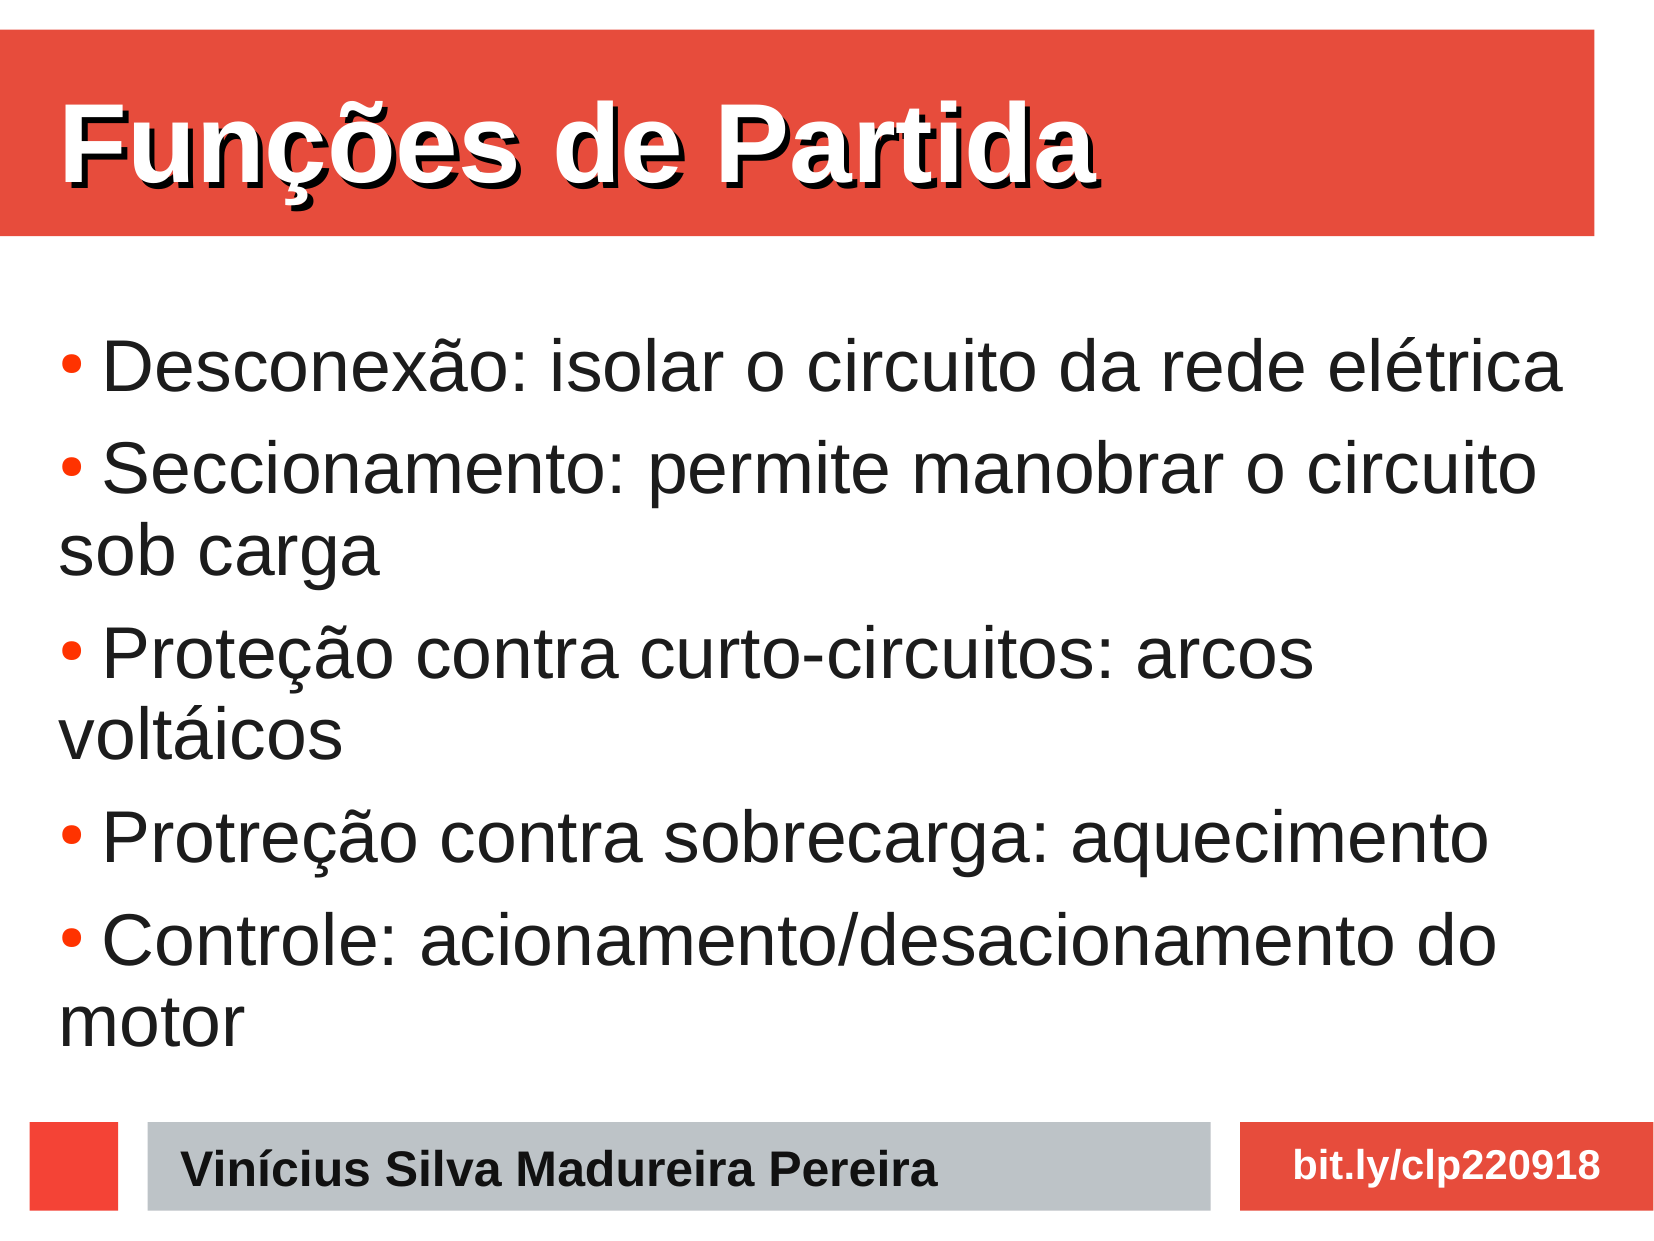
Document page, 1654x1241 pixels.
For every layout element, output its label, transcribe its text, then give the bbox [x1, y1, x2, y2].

title Funções de Partida [59, 59, 1595, 207]
text_box bit.ly/clp220918 [1228, 1133, 1654, 1205]
text_box Vinícius Silva Madureira Pereira [165, 1133, 1170, 1205]
list Desconexão: isolar o circuito da rede elétrica Seccionamento: permite manobrar o circuito sob carga Proteção contra curto-circuitos: arcos voltáicos Protreção contra sobrecarga: aquecimento Controle: acionamento/desacionamento do motor [59, 324, 1565, 1093]
